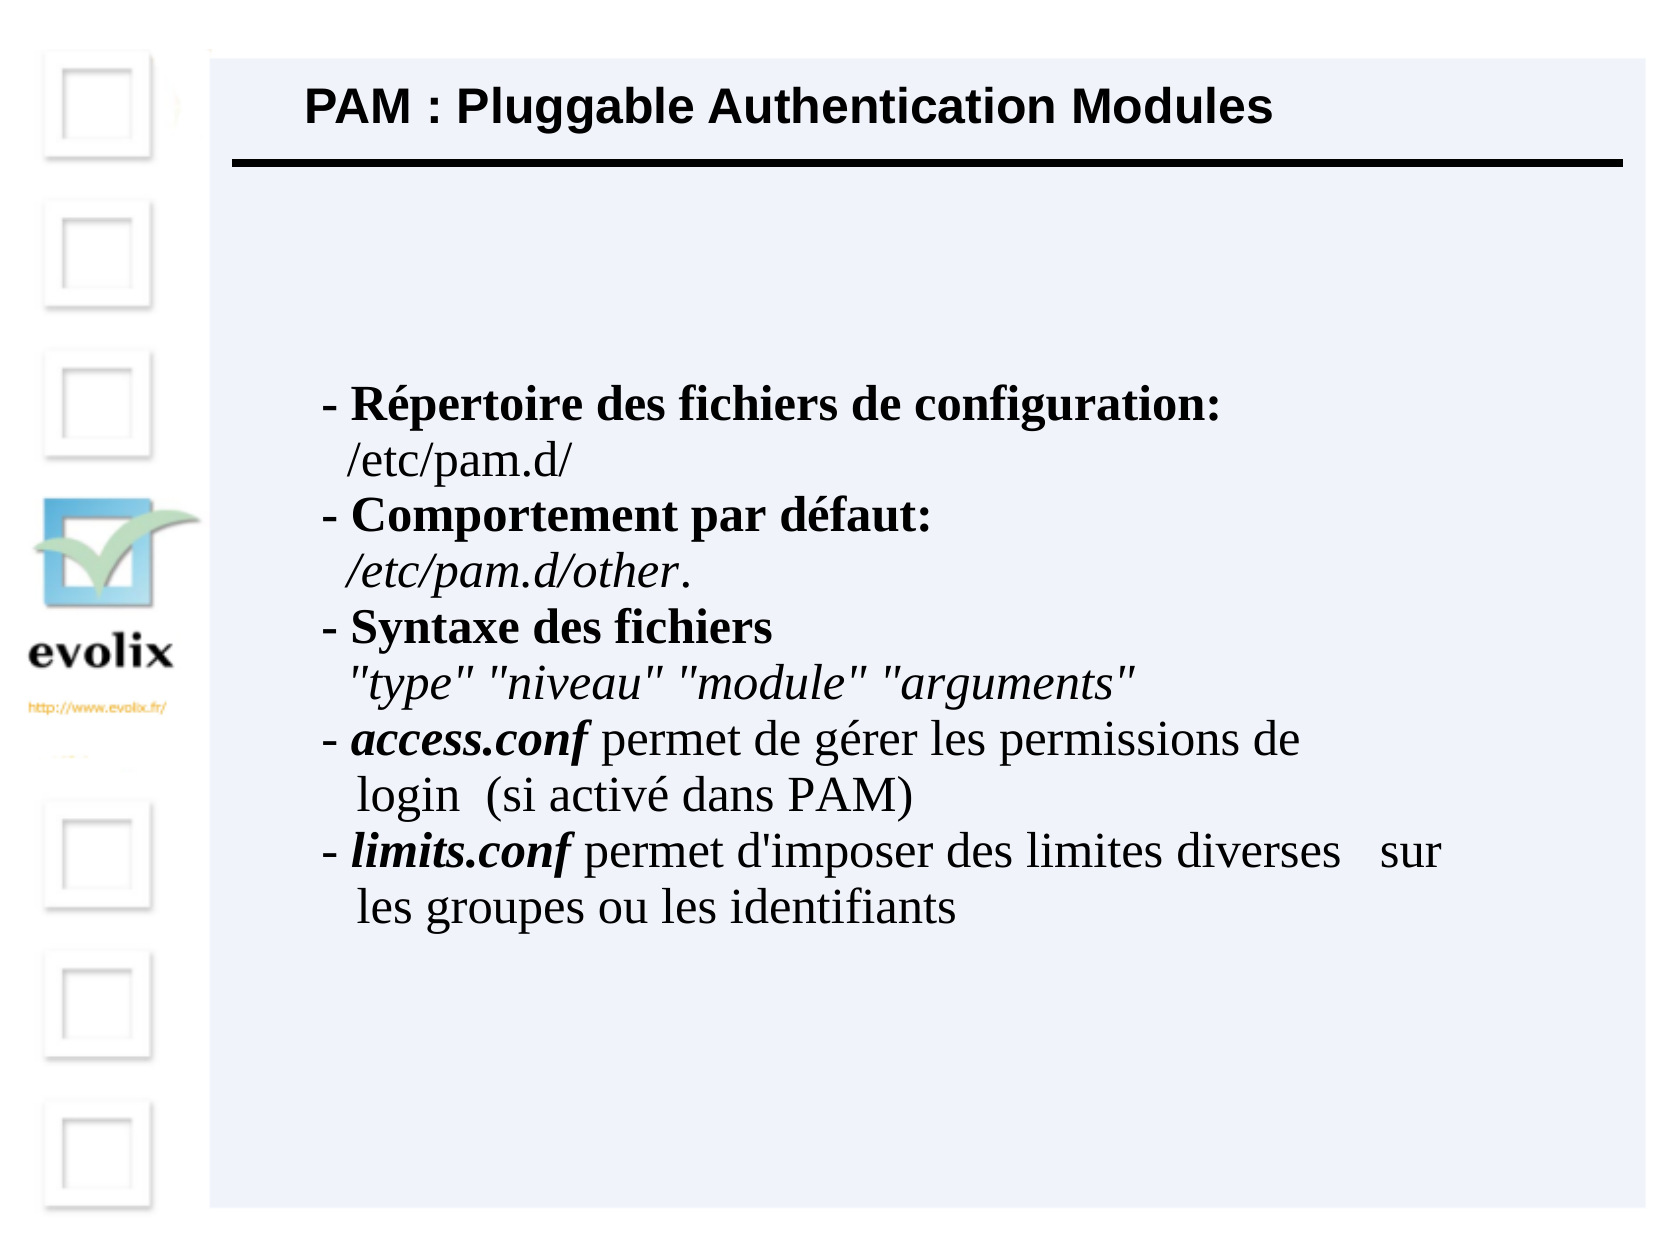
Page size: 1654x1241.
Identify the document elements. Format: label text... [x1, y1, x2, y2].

subtitle - Répertoire des fichiers de configuration: /etc/pam.d/ - Comportement par défaut: /etc/pam.d/other. - Syntaxe des fichiers "type" "niveau" "module" "arguments" - access.conf permet de gérer les permissions de login (si activé dans PAM) - limits.conf permet d'imposer des limites diverses sur les groupes ou les identifiants [285, 211, 1491, 1154]
picture [0, 49, 1654, 1218]
text_box PAM : Pluggable Authentication Modules [233, 71, 1403, 142]
